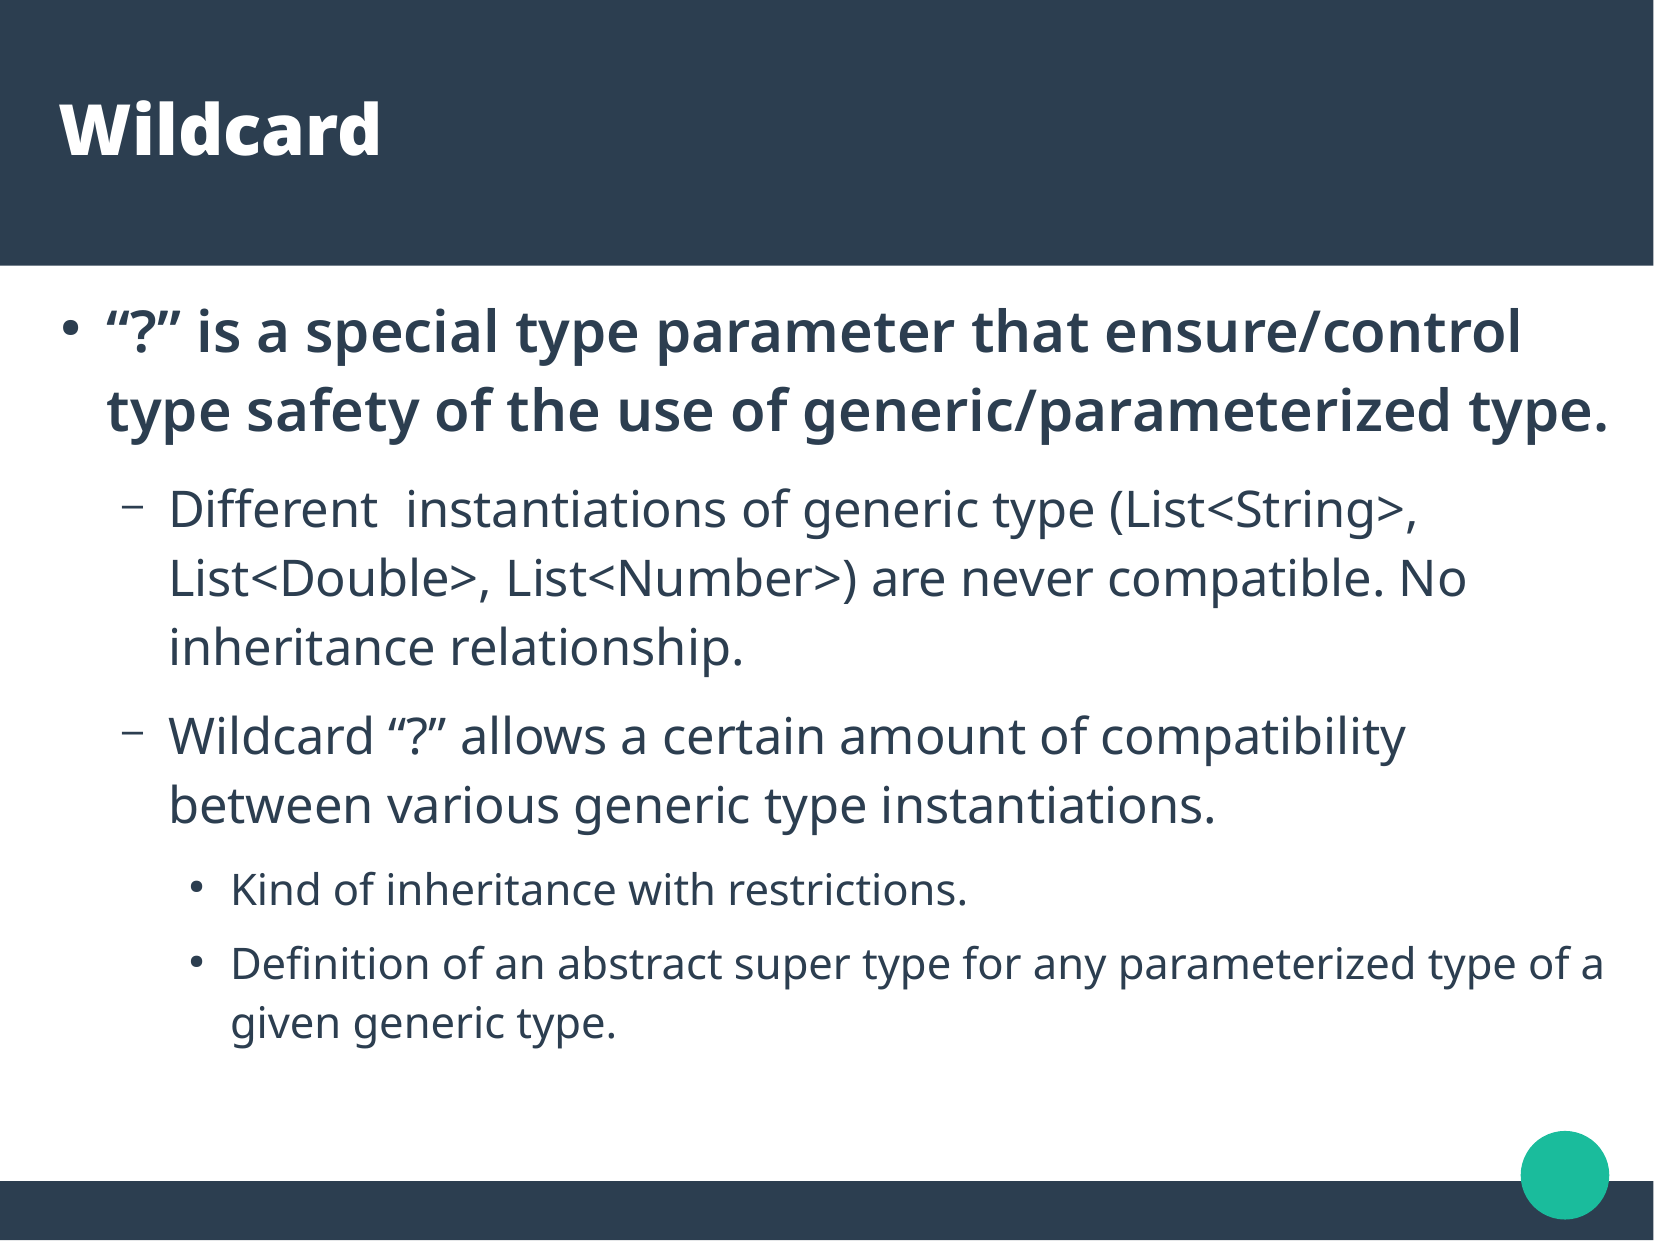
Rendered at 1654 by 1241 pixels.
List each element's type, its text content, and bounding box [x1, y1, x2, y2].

list “?” is a special type parameter that ensure/control type safety of the use of generic/parameterized type. Different instantiations of generic type (List<String>, List<Double>, List<Number>) are never compatible. No inheritance relationship. Wildcard “?” allows a certain amount of compatibility between various generic type instantiations. Kind of inheritance with restrictions. Definition of an abstract super type for any parameterized type of a given generic type. [45, 290, 1621, 1141]
title Wildcard [59, 49, 1595, 207]
